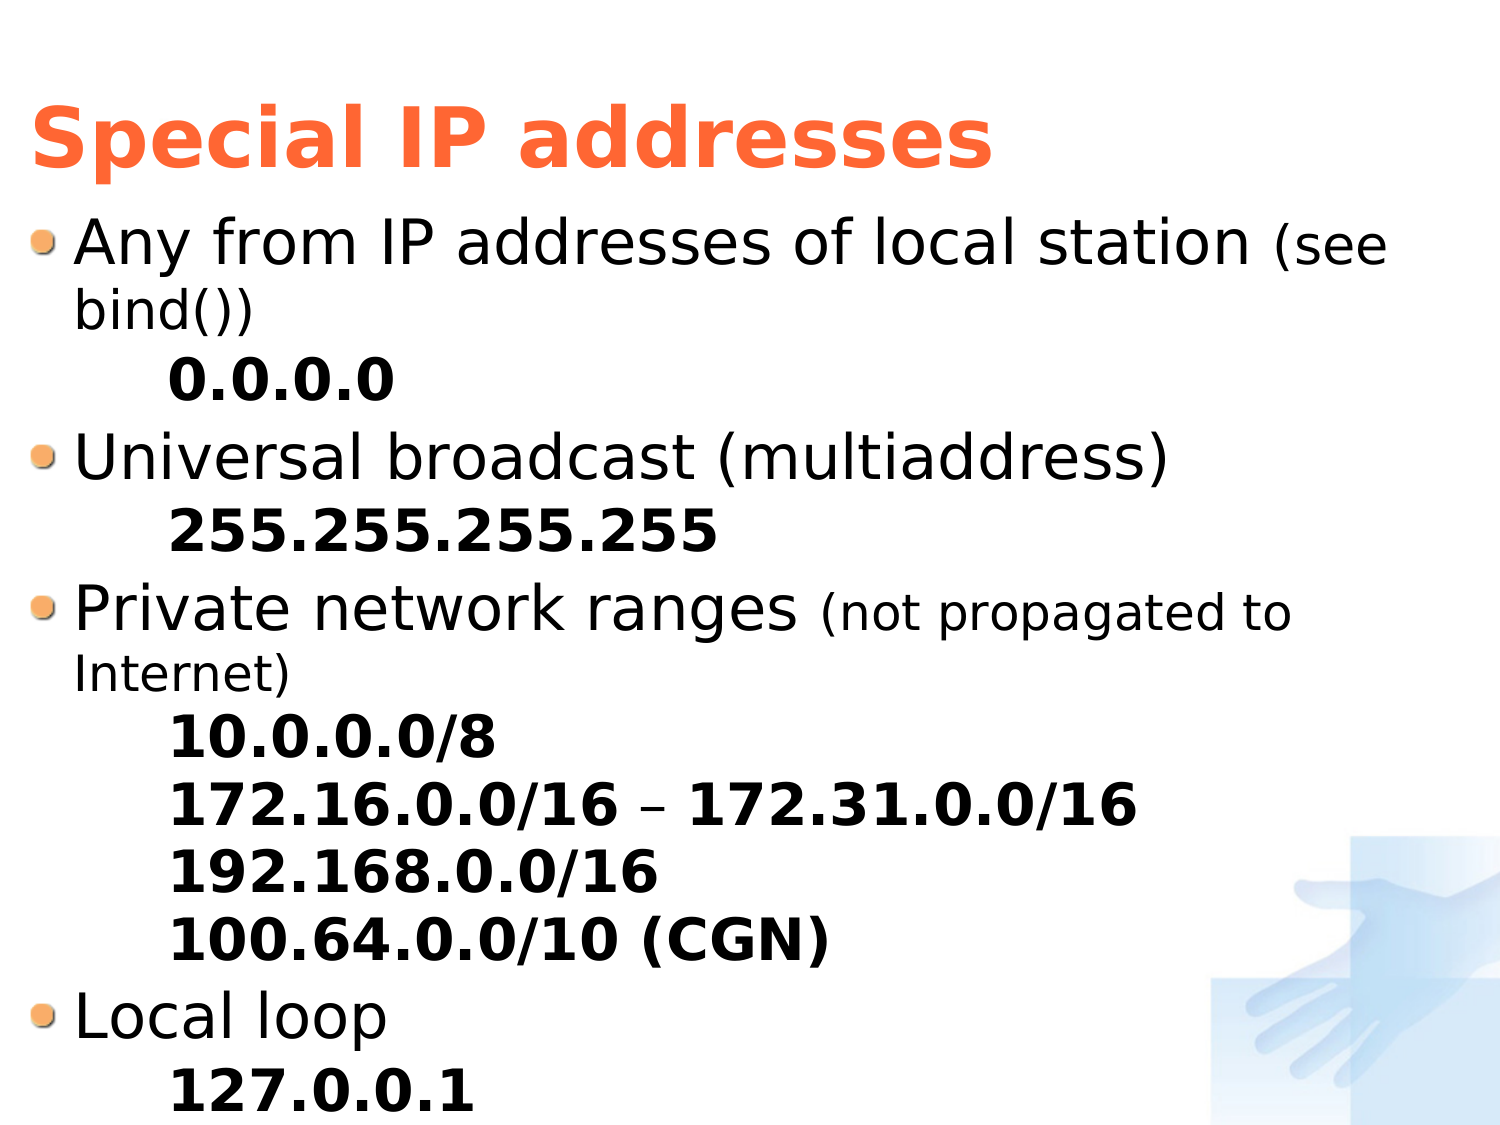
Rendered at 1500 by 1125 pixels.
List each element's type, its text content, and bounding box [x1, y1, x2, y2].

title Special IP addresses [29, 21, 1477, 206]
list Any from IP addresses of local station (see bind()) 0.0.0.0 Universal broadcast (multiaddress) 255.255.255.255 Private network ranges (not propagated to Internet) 10.0.0.0/8 172.16.0.0/16 – 172.31.0.0/16 192.168.0.0/16 100.64.0.0/10 (CGN) Local loop 127.0.0.1 [29, 206, 1477, 1125]
picture [0, 0, 1500, 1125]
